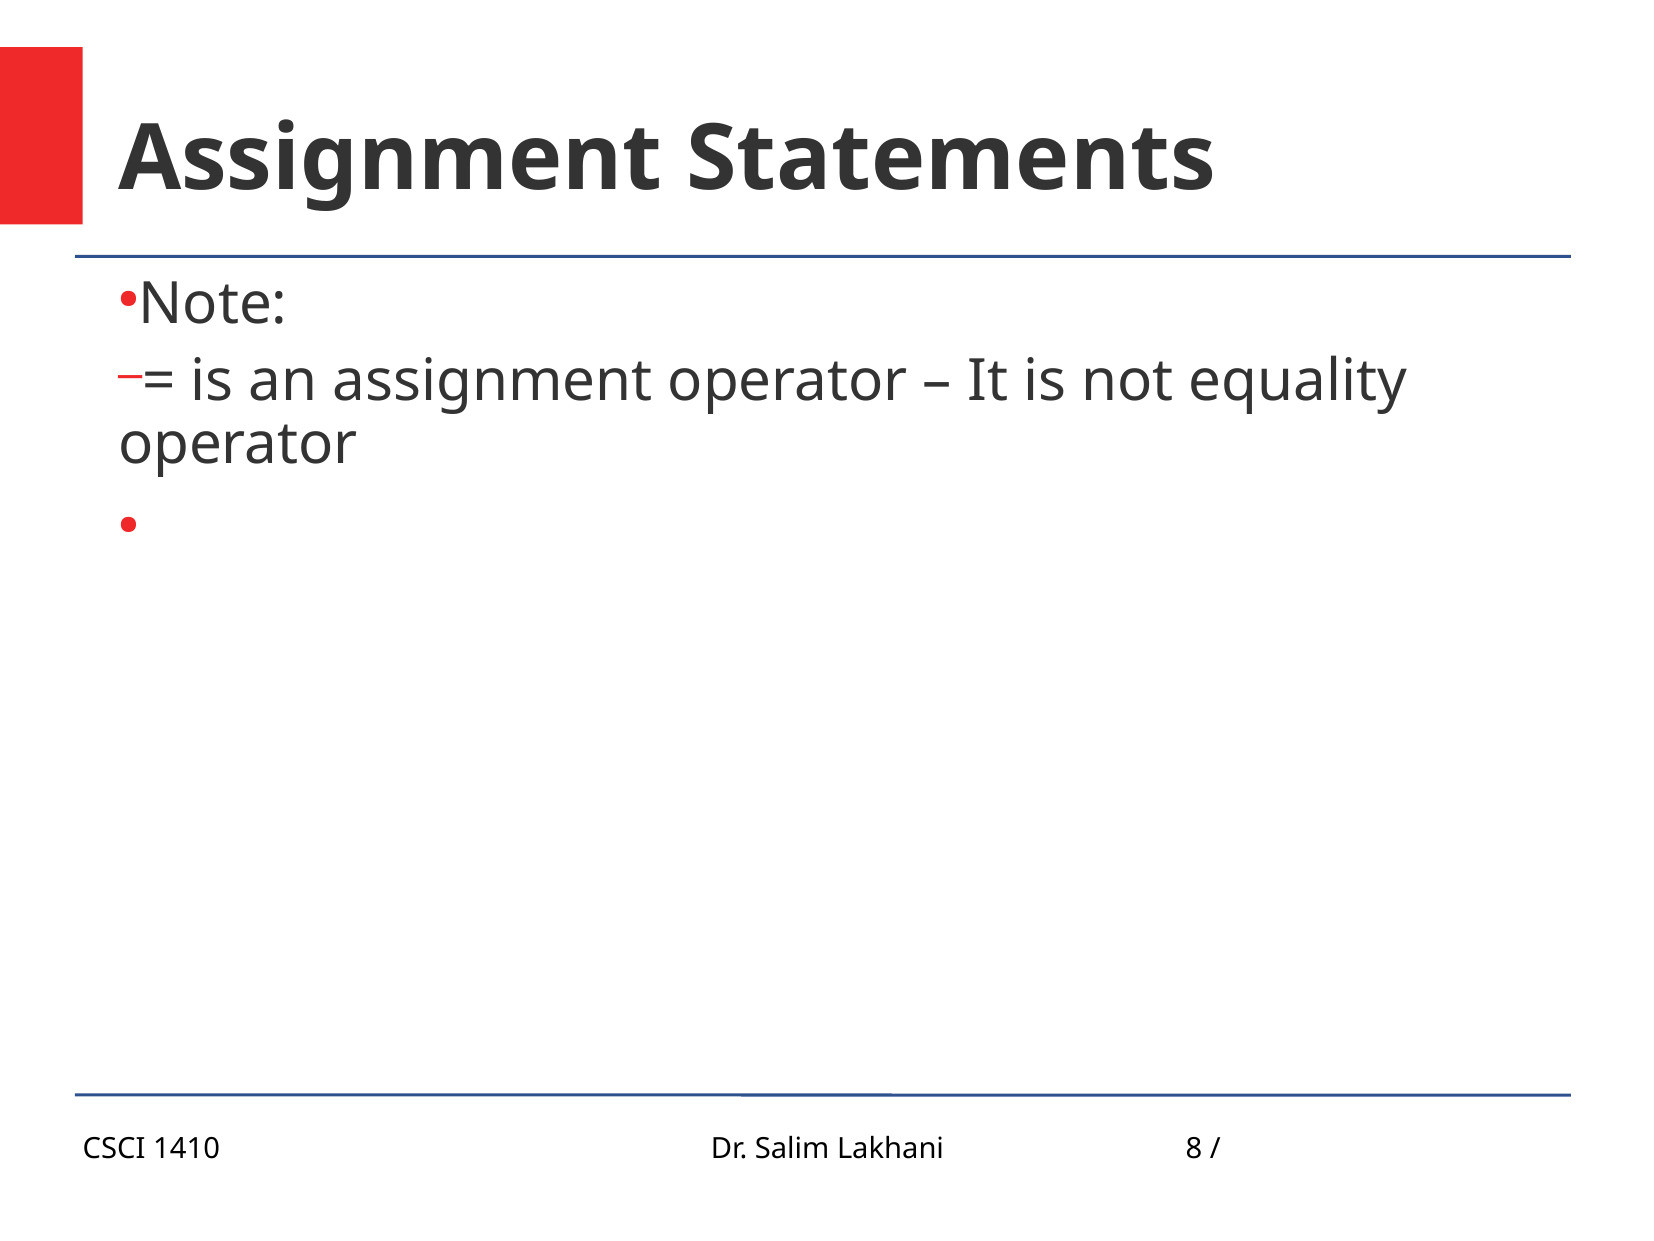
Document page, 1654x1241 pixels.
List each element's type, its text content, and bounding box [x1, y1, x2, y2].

list Note: = is an assignment operator – It is not equality operator [118, 265, 1536, 1081]
text_box / [1185, 1129, 1571, 1216]
text_box Dr. Salim Lakhani [565, 1129, 1090, 1216]
text_box CSCI 1410 [82, 1129, 468, 1216]
title Assignment Statements [118, 49, 1571, 257]
